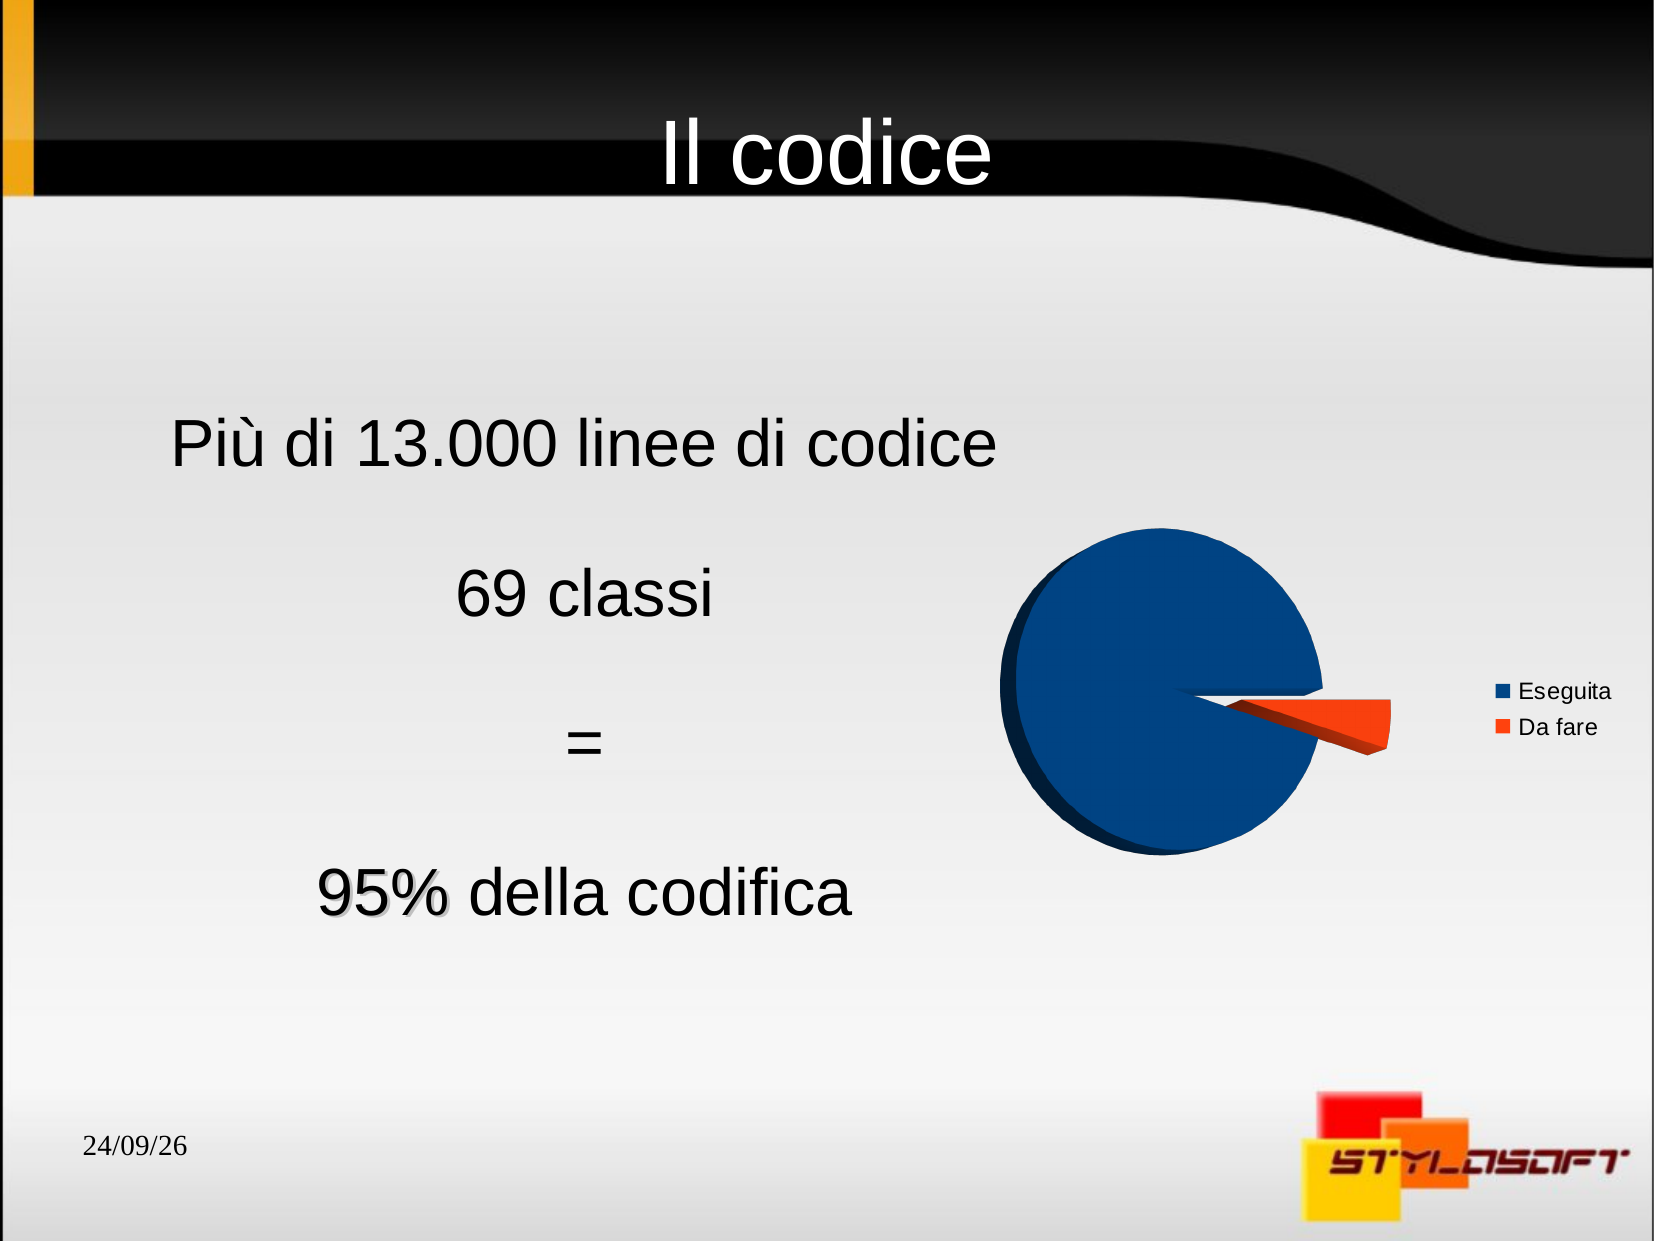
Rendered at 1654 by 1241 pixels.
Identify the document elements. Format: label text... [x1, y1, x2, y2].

picture [0, 0, 1654, 1241]
chart [974, 413, 1650, 1004]
title Il codice [82, 56, 1571, 250]
text_box Più di 13.000 linee di codice 69 classi = 95% della codifica [0, 265, 1329, 1070]
